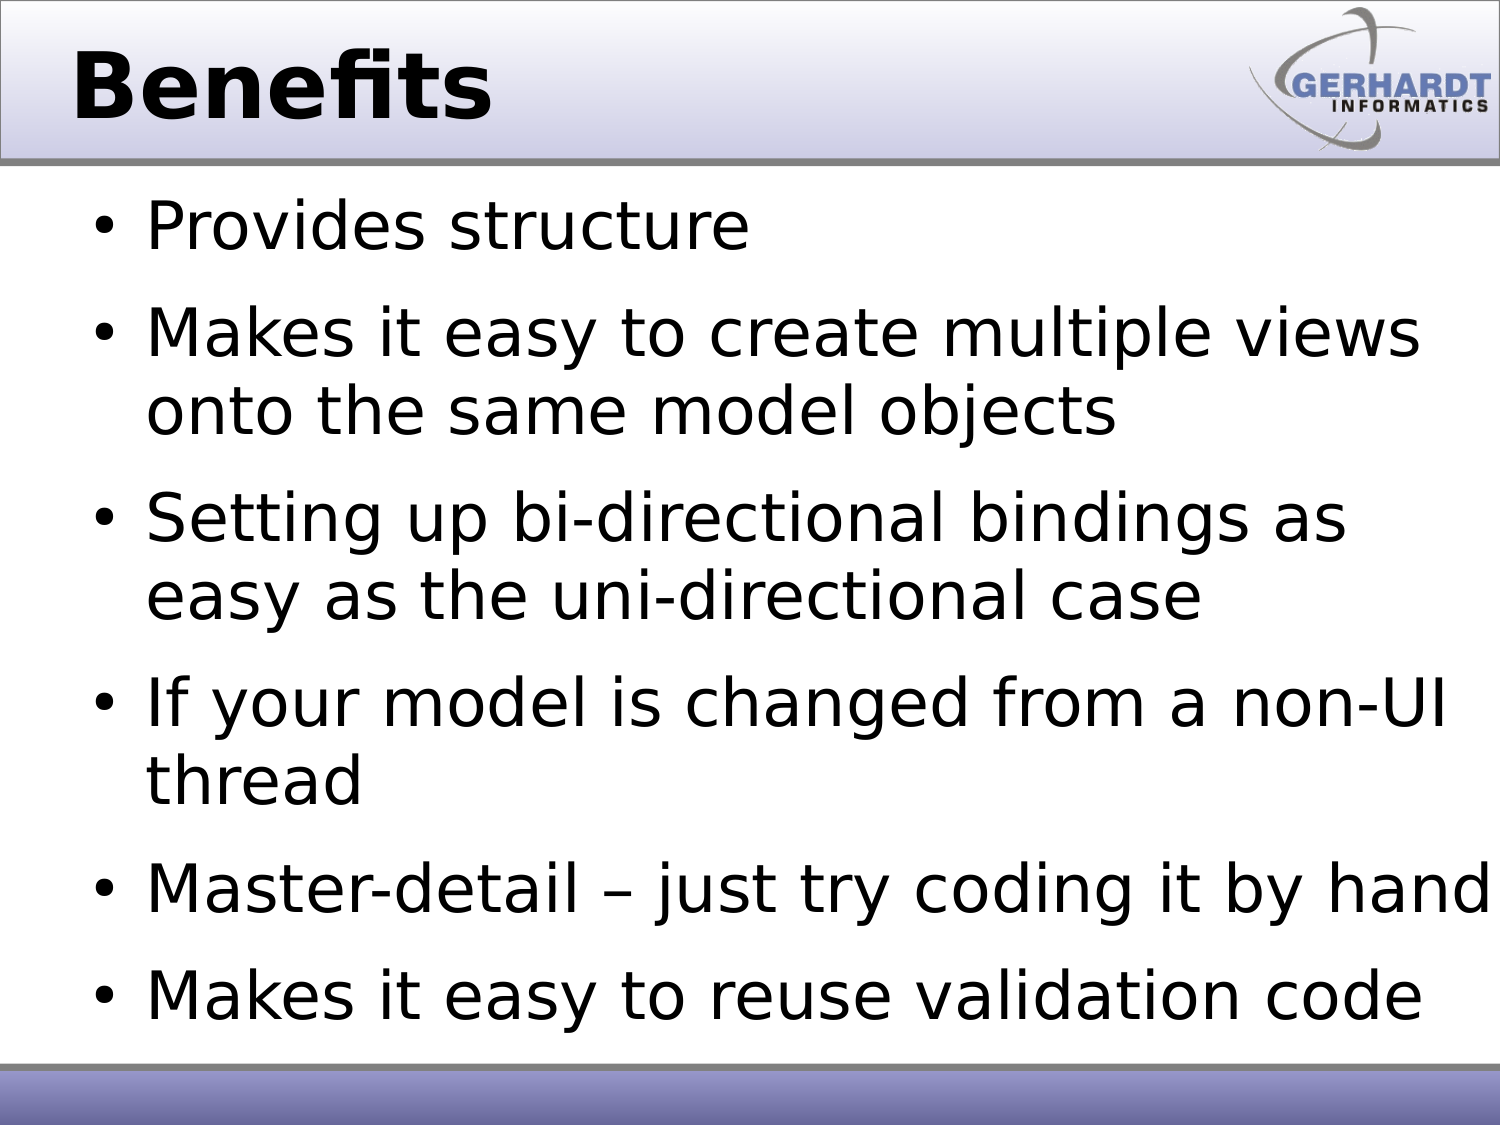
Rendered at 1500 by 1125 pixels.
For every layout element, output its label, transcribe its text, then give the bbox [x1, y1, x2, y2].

list Provides structure Makes it easy to create multiple views onto the same model objects Setting up bi-directional bindings as easy as the uni-directional case If your model is changed from a non-UI thread Master-detail – just try coding it by hand Makes it easy to reuse validation code [75, 187, 1500, 1036]
picture [1420, 7, 1491, 151]
title Benefits [69, 0, 1420, 181]
